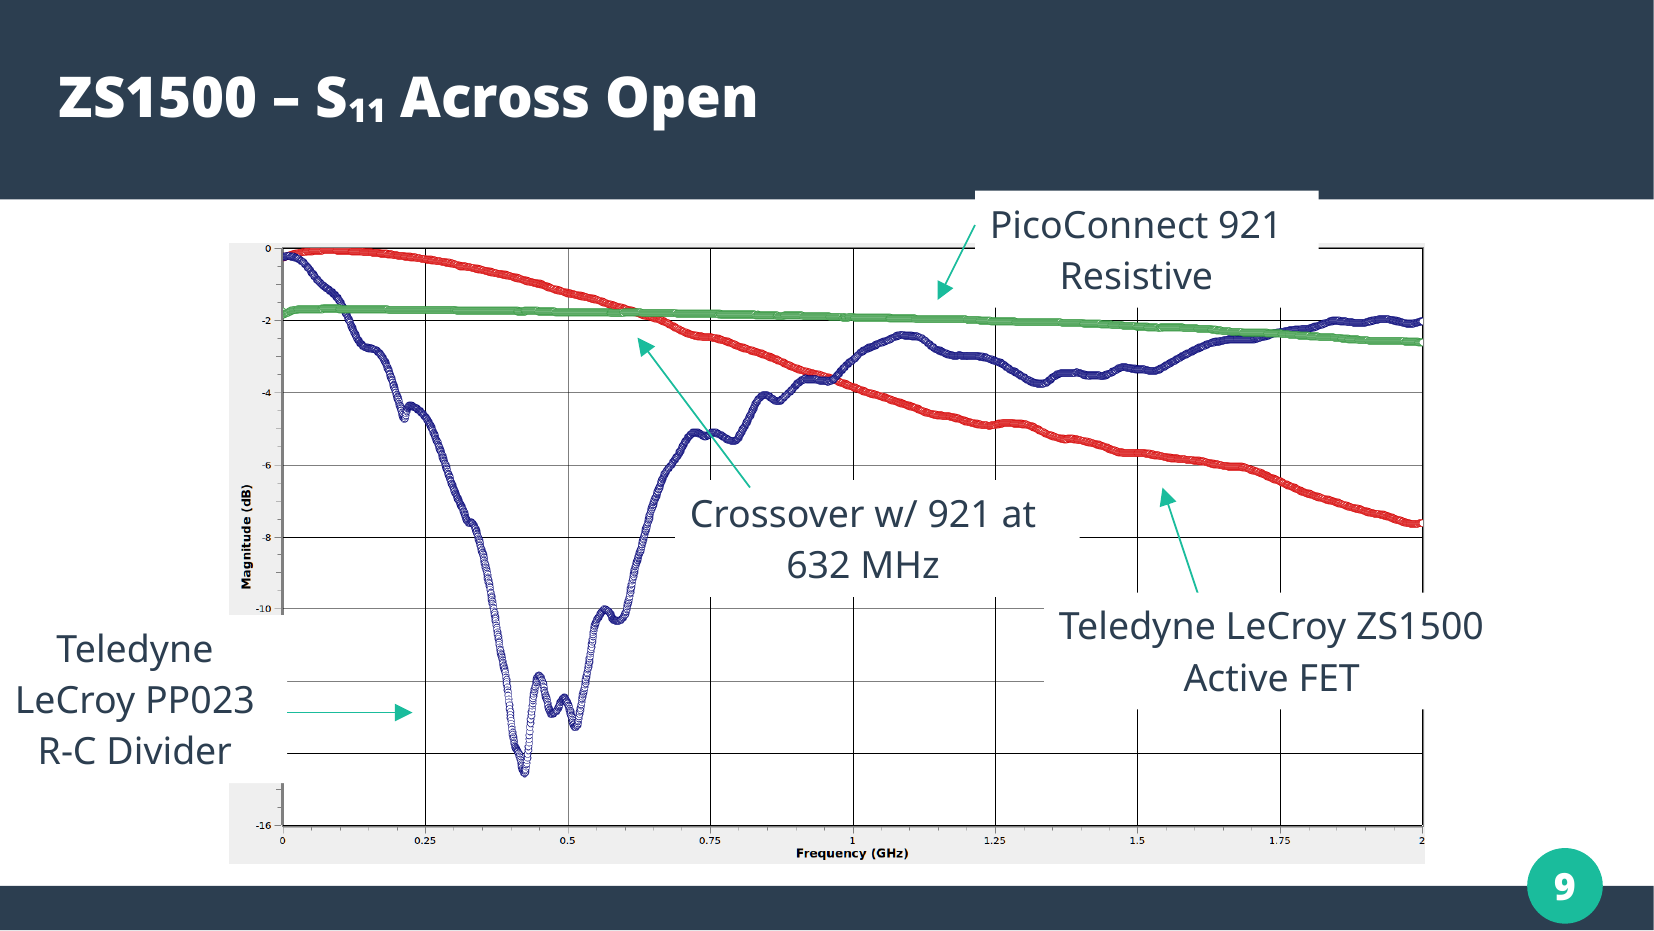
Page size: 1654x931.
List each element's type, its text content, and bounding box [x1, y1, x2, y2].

title ZS1500 – S11 Across Open [59, 37, 1595, 155]
text_box PicoConnect 921 Resistive [975, 198, 1319, 301]
text_box Crossover w/ 921 at 632 MHz [675, 487, 1080, 590]
text_box Teledyne LeCroy ZS1500 Active FET [1044, 600, 1538, 702]
picture [229, 243, 1425, 864]
text_box Teledyne LeCroy PP023 R-C Divider [0, 626, 288, 772]
